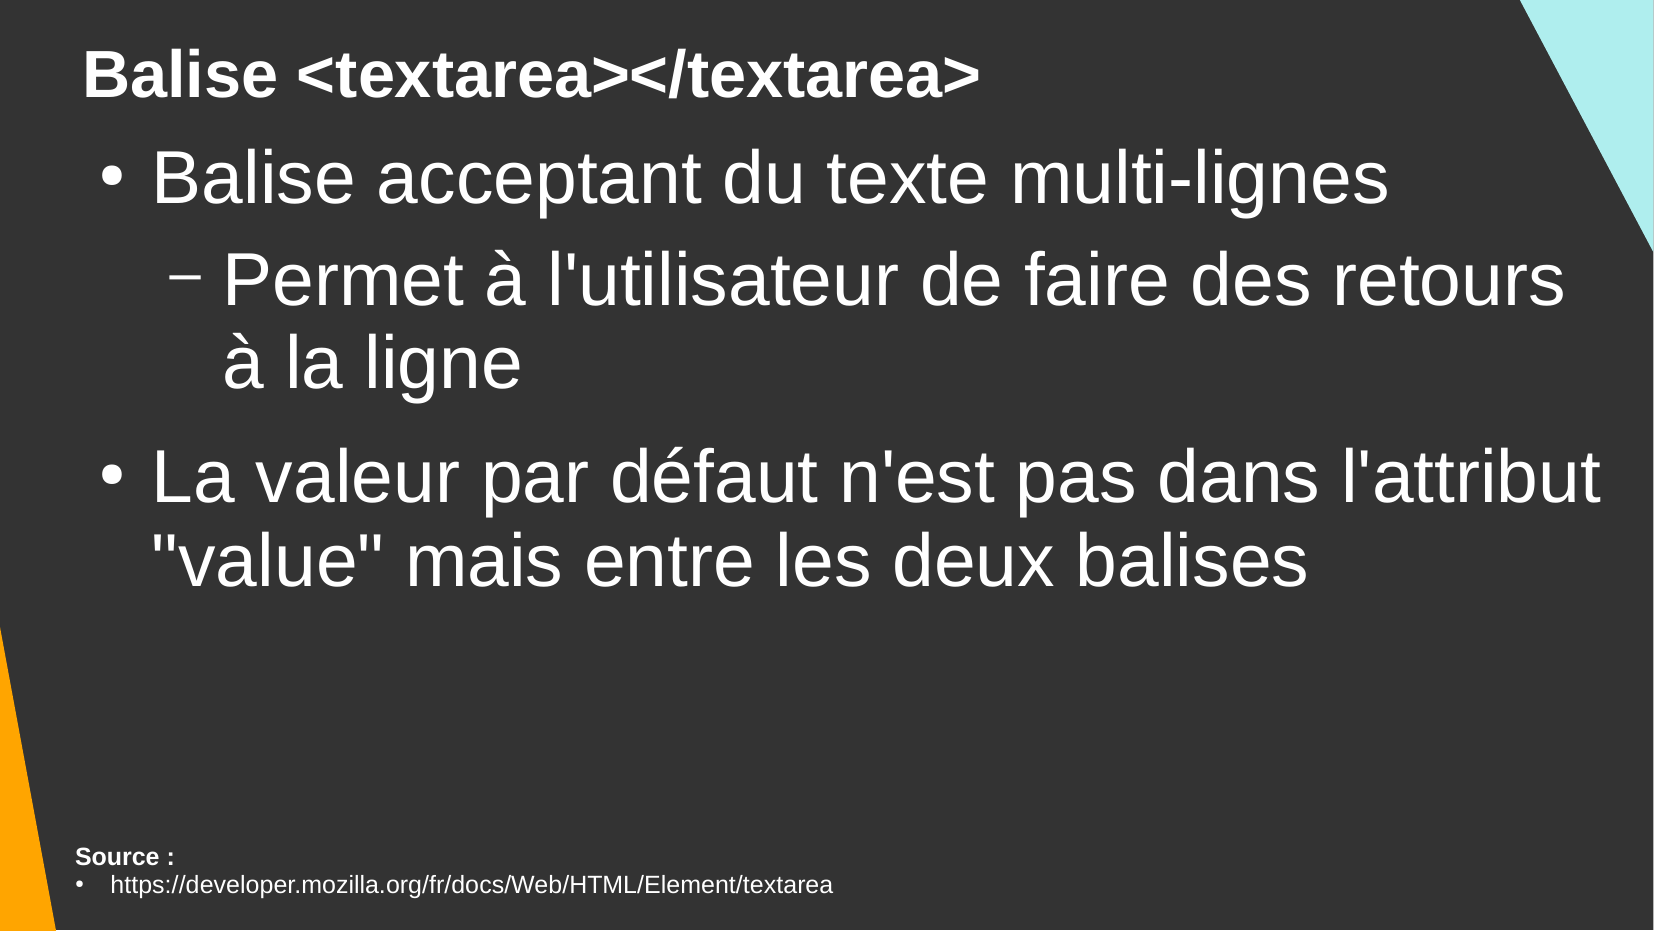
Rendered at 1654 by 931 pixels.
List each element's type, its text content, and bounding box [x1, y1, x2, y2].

title Balise <textarea></textarea> [82, 37, 1571, 114]
text_box Source : https://developer.mozilla.org/fr/docs/Web/HTML/Element/textarea [60, 835, 1546, 907]
text_box [0, 627, 57, 931]
list Balise acceptant du texte multi-lignes Permet à l'utilisateur de faire des retours à la ligne La valeur par défaut n'est pas dans l'attribut "value" mais entre les deux balises [80, 135, 1605, 798]
text_box [1519, 0, 1654, 254]
